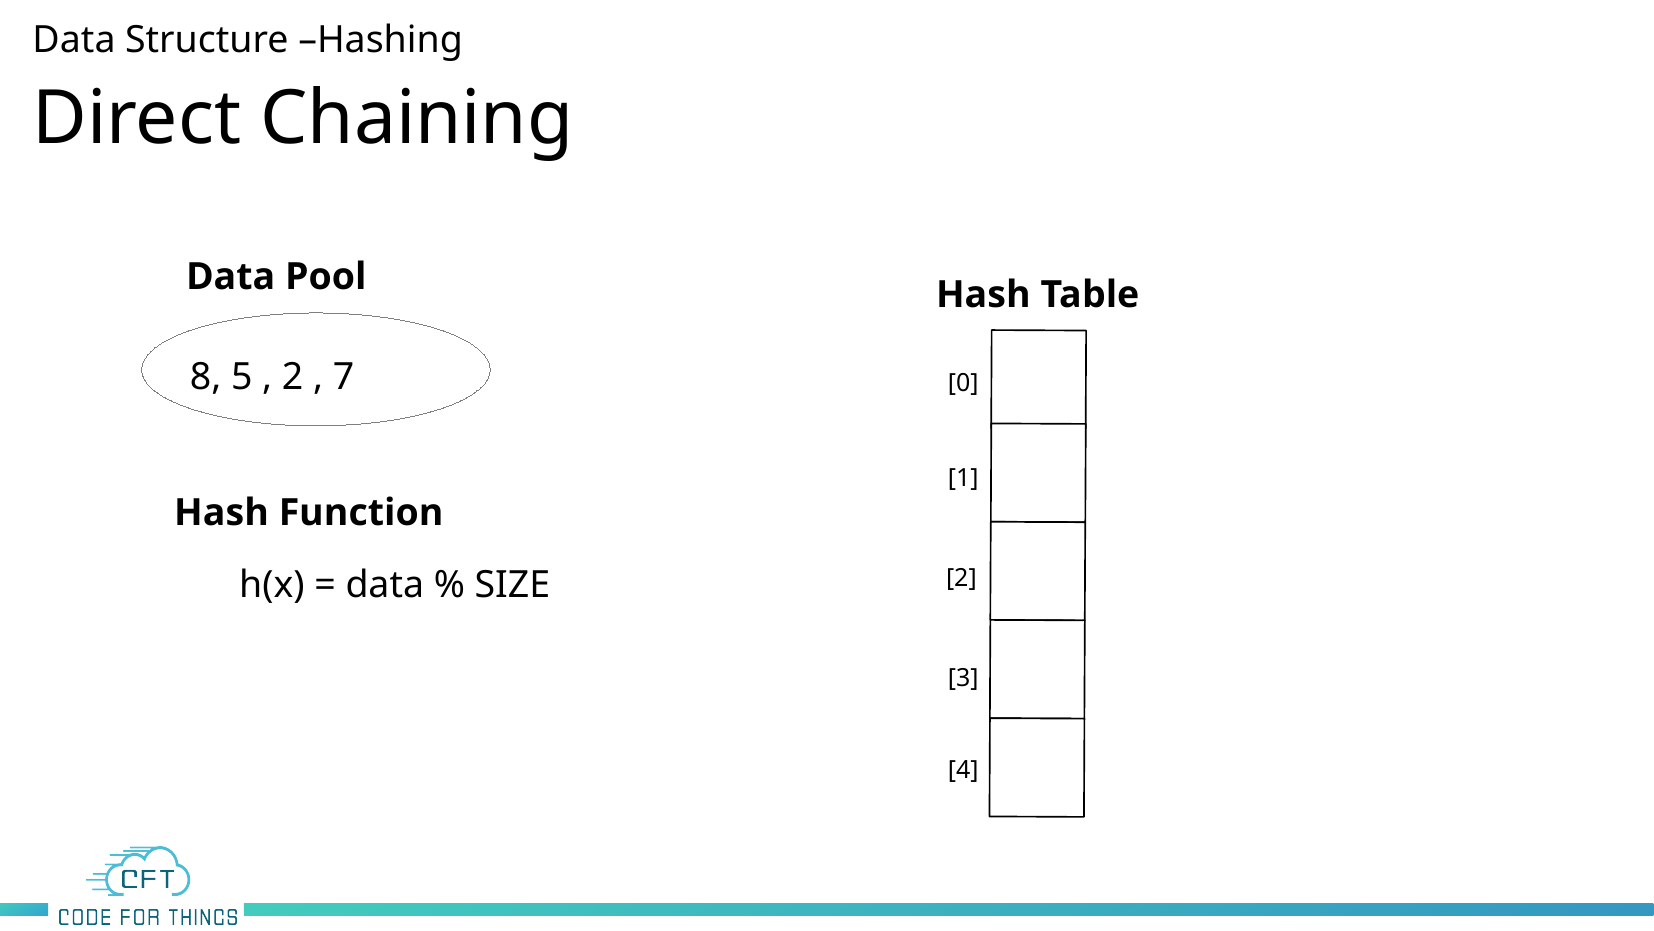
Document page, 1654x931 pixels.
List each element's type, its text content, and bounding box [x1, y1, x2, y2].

text_box [2] [931, 552, 1003, 597]
text_box [989, 330, 1087, 817]
text_box [173, 402, 459, 426]
text_box h(x) = data % SIZE [188, 549, 626, 615]
text_box [0] [933, 357, 1009, 402]
text_box 8, 5 , 2 , 7 [129, 342, 532, 402]
text_box [1] [933, 451, 1010, 497]
text_box [163, 312, 469, 342]
text_box Hash Table [885, 259, 1205, 319]
title Data Structure –Hashing Direct Chaining [32, 12, 1184, 166]
text_box [3] [933, 652, 1004, 697]
text_box Hash Function [124, 478, 520, 537]
picture [59, 846, 237, 925]
text_box Data Pool [135, 242, 420, 308]
text_box [4] [933, 744, 999, 789]
